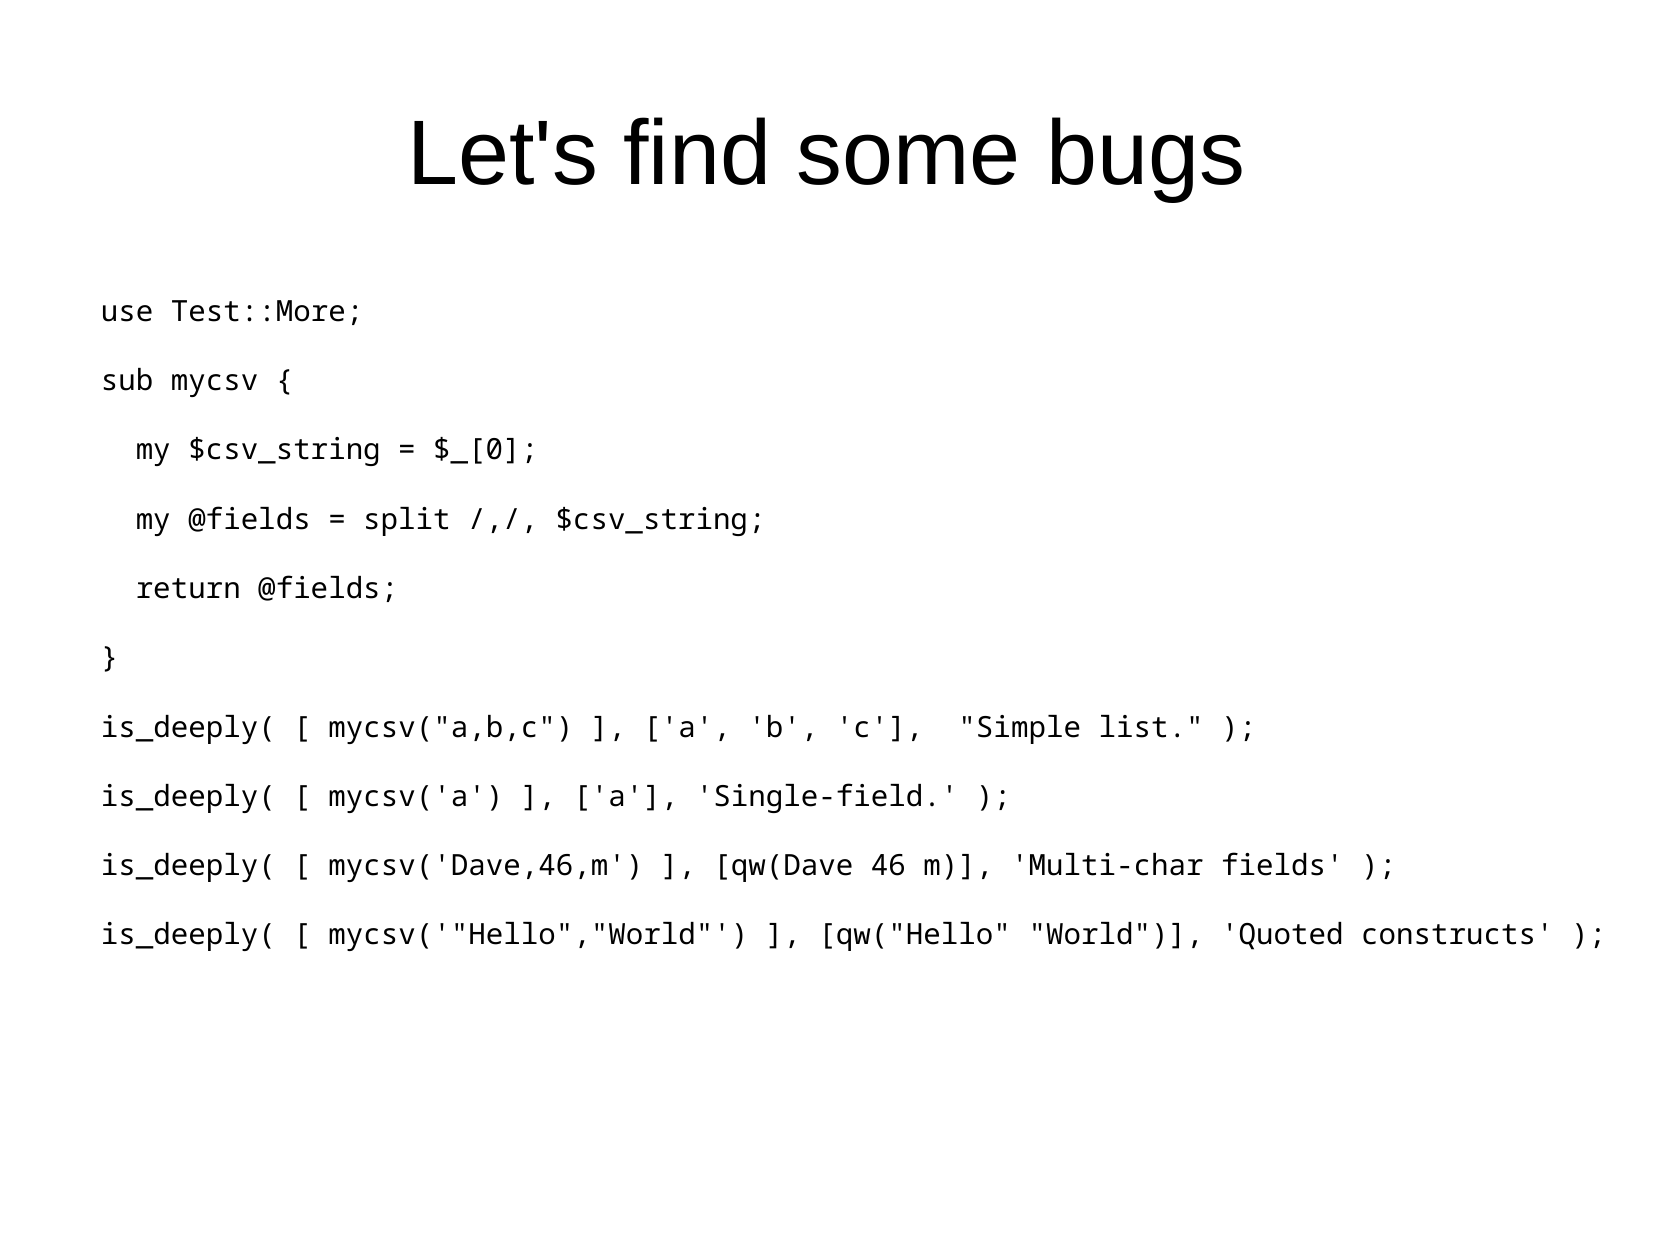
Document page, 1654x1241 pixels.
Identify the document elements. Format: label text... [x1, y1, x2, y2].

title Let's find some bugs [82, 49, 1571, 257]
list use Test::More; sub mycsv { my $csv_string = $_[0]; my @fields = split /,/, $csv_string; return @fields; } is_deeply( [ mycsv("a,b,c") ], ['a', 'b', 'c'], "Simple list." ); is_deeply( [ mycsv('a') ], ['a'], 'Single-field.' ); is_deeply( [ mycsv('Dave,46,m') ], [qw(Dave 46 m)], 'Multi-char fields' ); is_deeply( [ mycsv('"Hello","World"') ], [qw("Hello" "World")], 'Quoted constructs' ); [30, 290, 1621, 1126]
